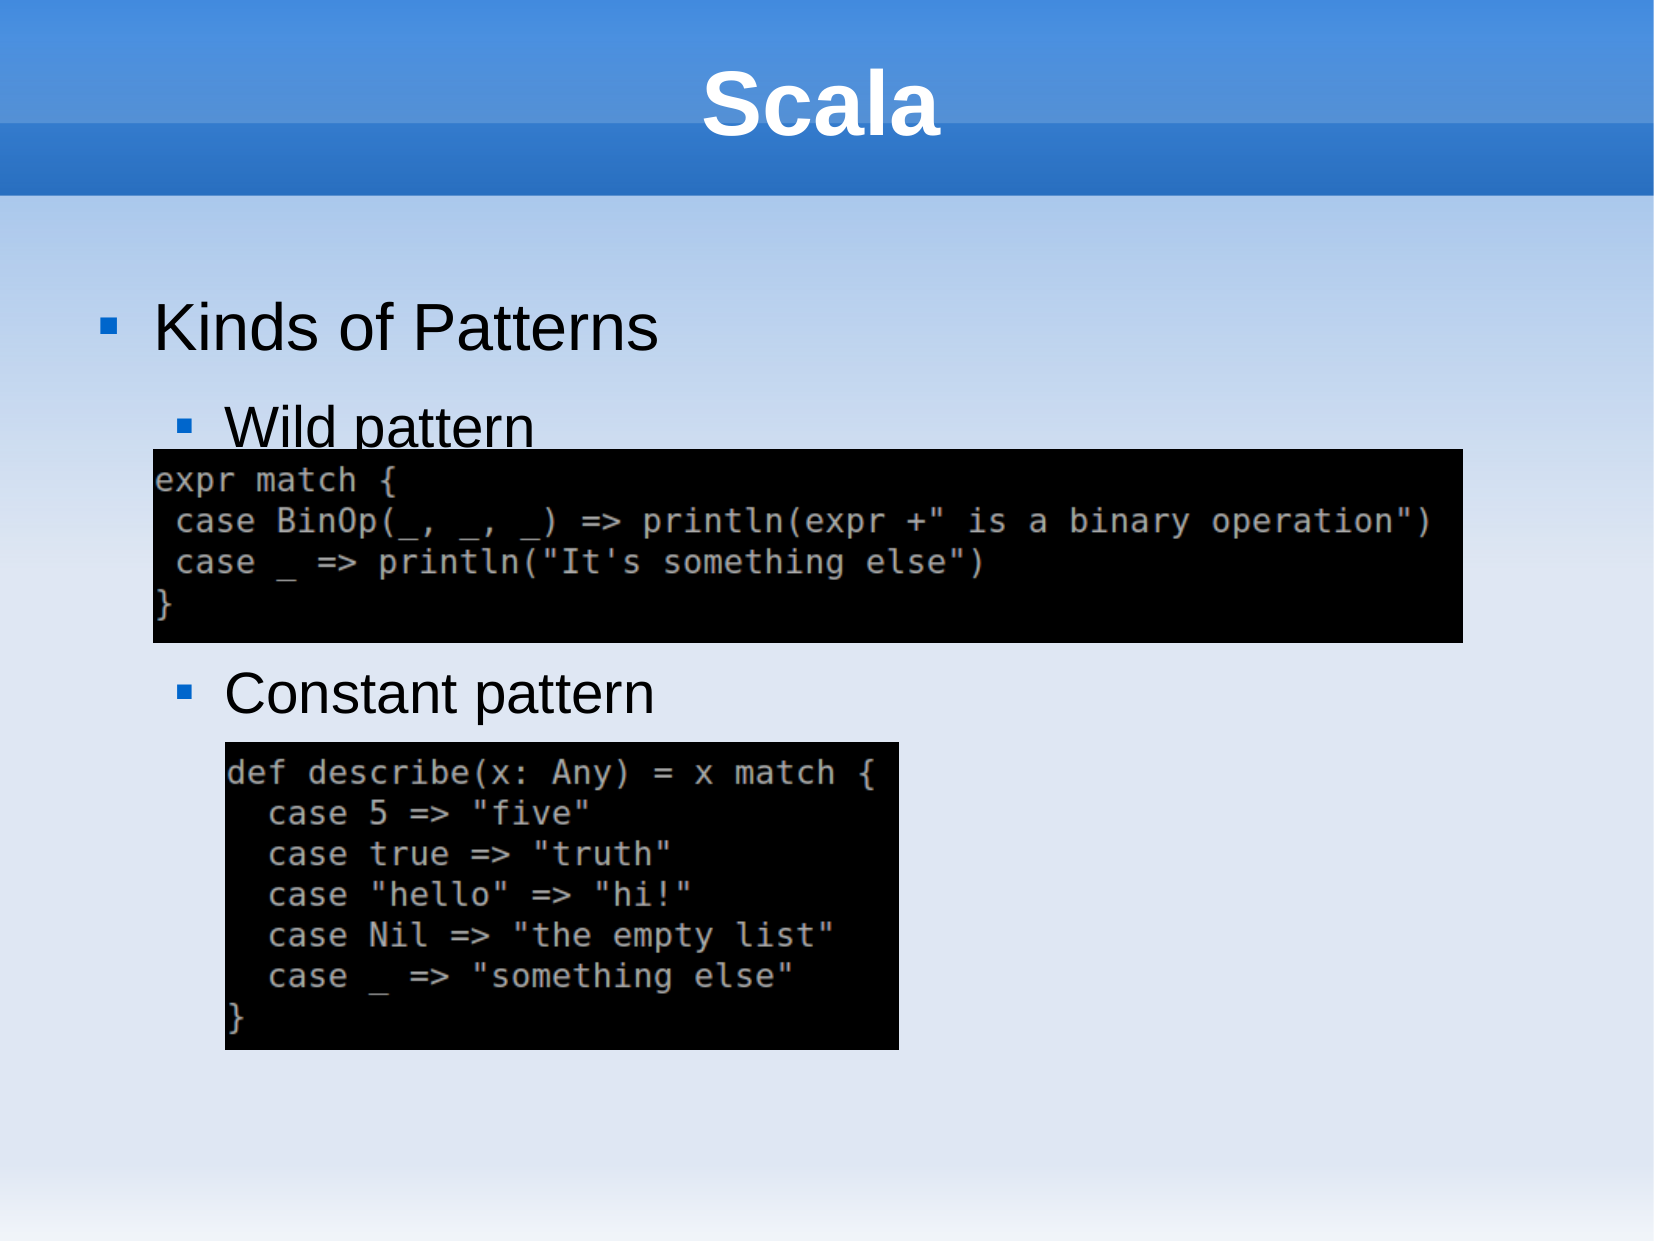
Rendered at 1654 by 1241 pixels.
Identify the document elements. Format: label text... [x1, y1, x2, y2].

list Kinds of Patterns Wild pattern Constant pattern [82, 290, 1571, 1109]
picture [0, 0, 1654, 1241]
title Scala [76, 0, 1565, 208]
